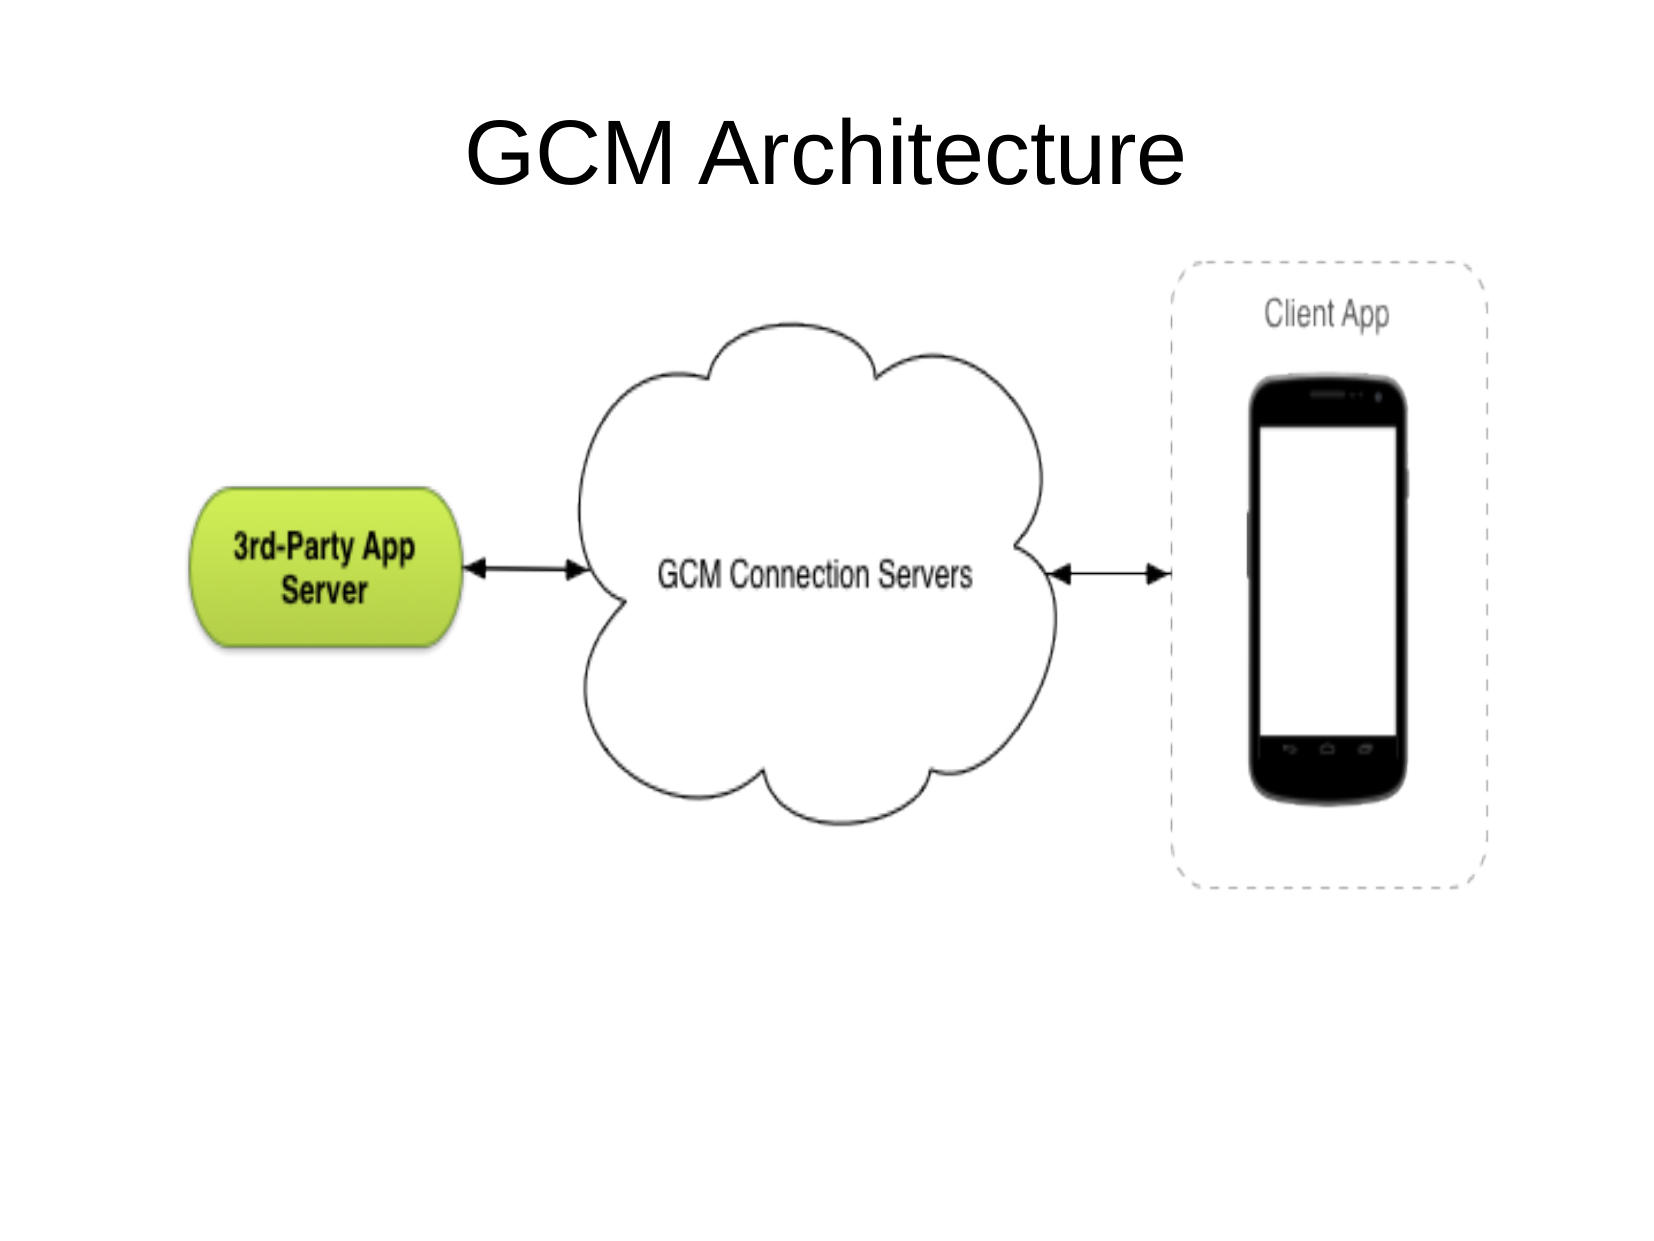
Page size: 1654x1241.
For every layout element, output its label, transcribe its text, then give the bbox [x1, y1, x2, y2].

picture [155, 257, 1512, 922]
title GCM Architecture [82, 49, 1571, 257]
